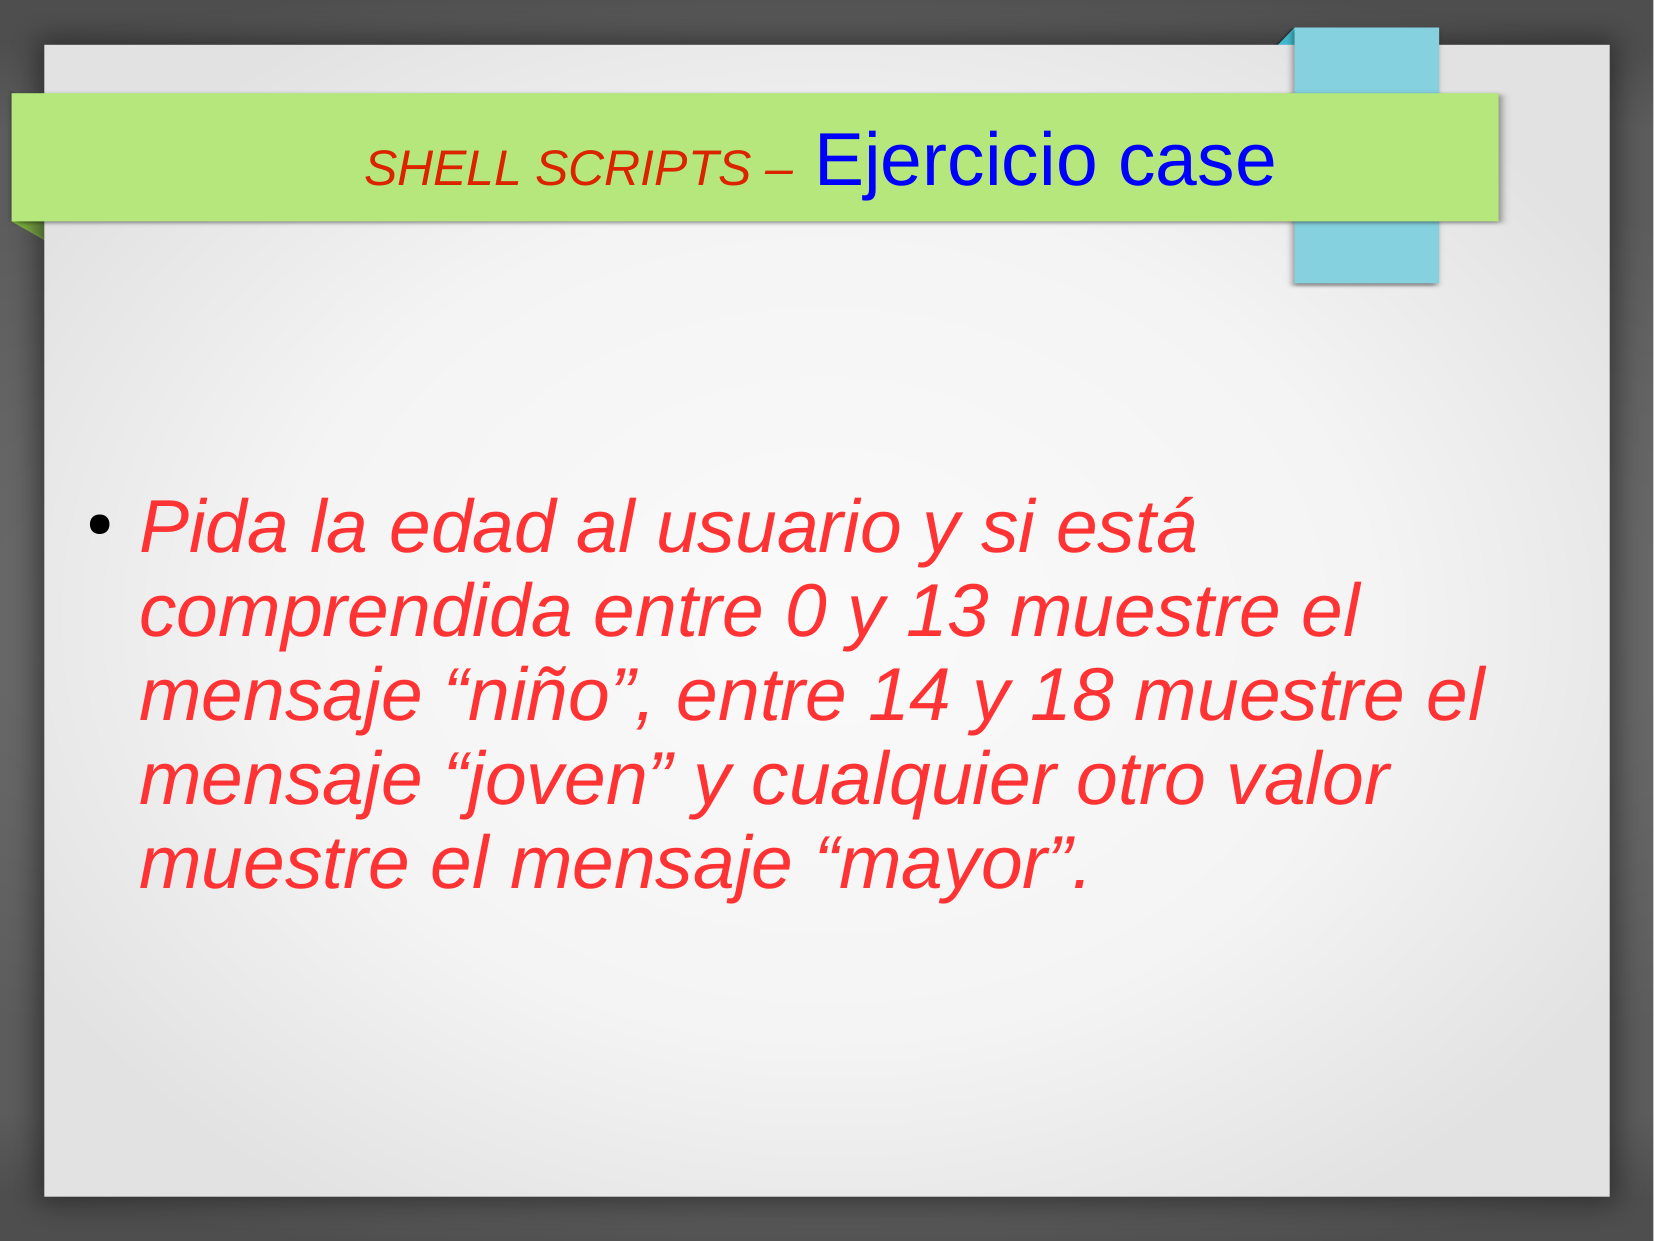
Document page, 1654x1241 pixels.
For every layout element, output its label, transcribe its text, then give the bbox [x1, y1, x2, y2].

title SHELL SCRIPTS – Ejercicio case [70, 106, 1571, 213]
picture [0, 0, 1654, 1241]
list Pida la edad al usuario y si está comprendida entre 0 y 13 muestre el mensaje “niño”, entre 14 y 18 muestre el mensaje “joven” y cualquier otro valor muestre el mensaje “mayor”. [68, 484, 1512, 1241]
